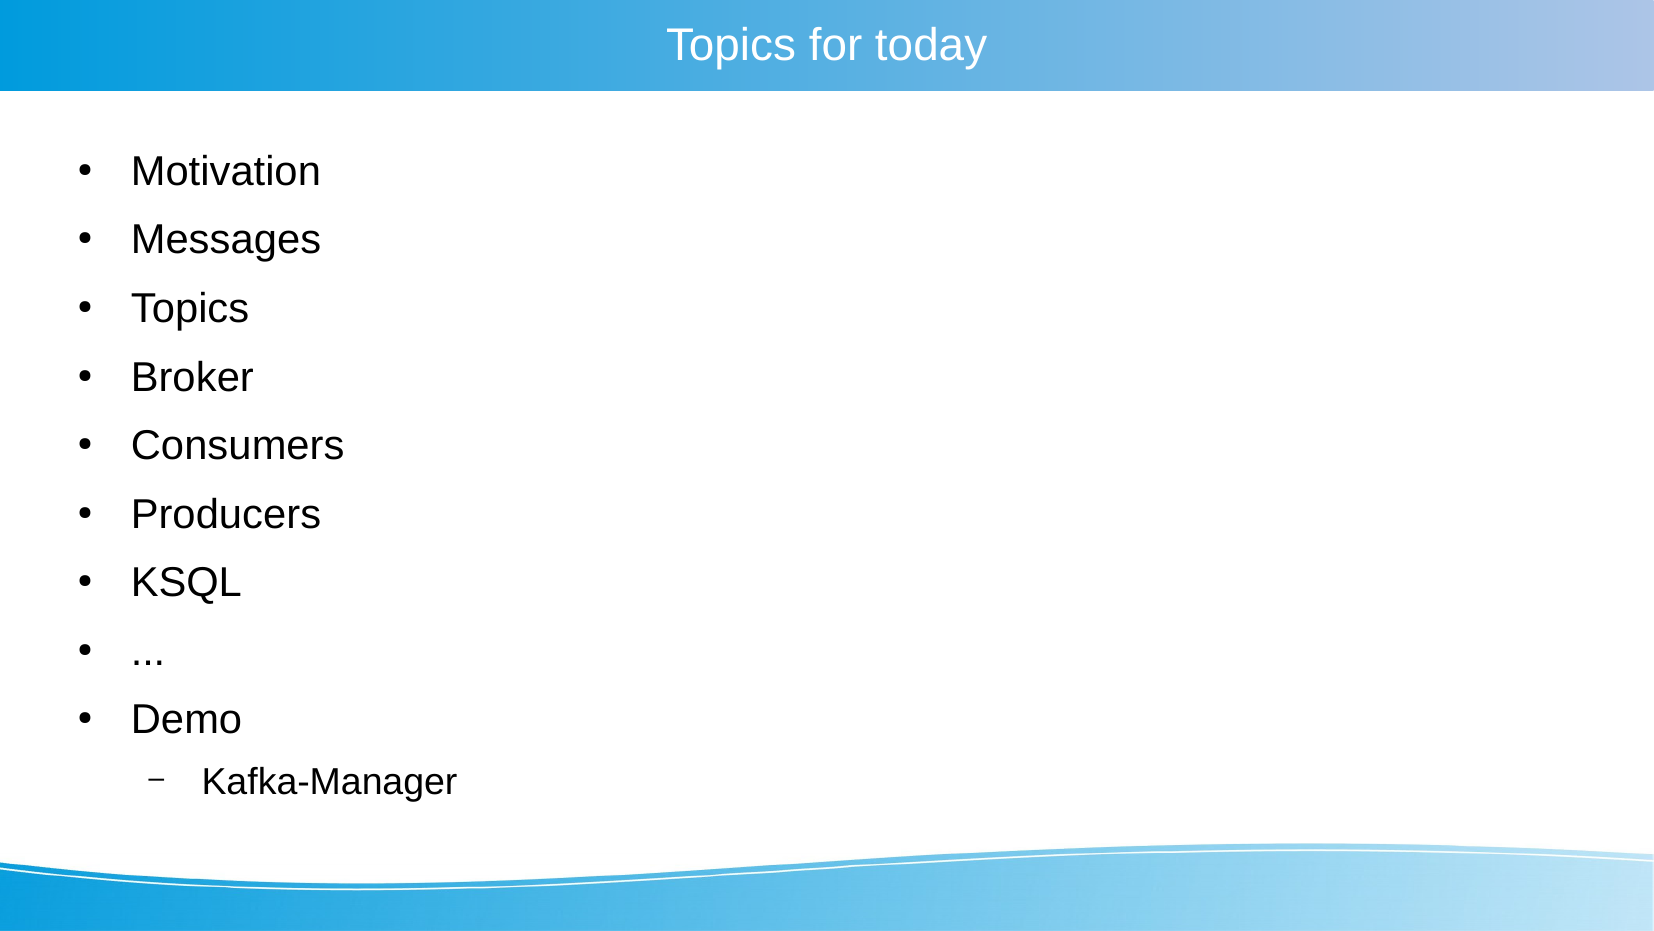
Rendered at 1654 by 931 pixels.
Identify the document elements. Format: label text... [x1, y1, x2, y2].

list Motivation Messages Topics Broker Consumers Producers KSQL ... Demo Kafka-Manager [60, 147, 1591, 857]
picture [0, 843, 1654, 931]
title Topics for today [82, 5, 1571, 85]
